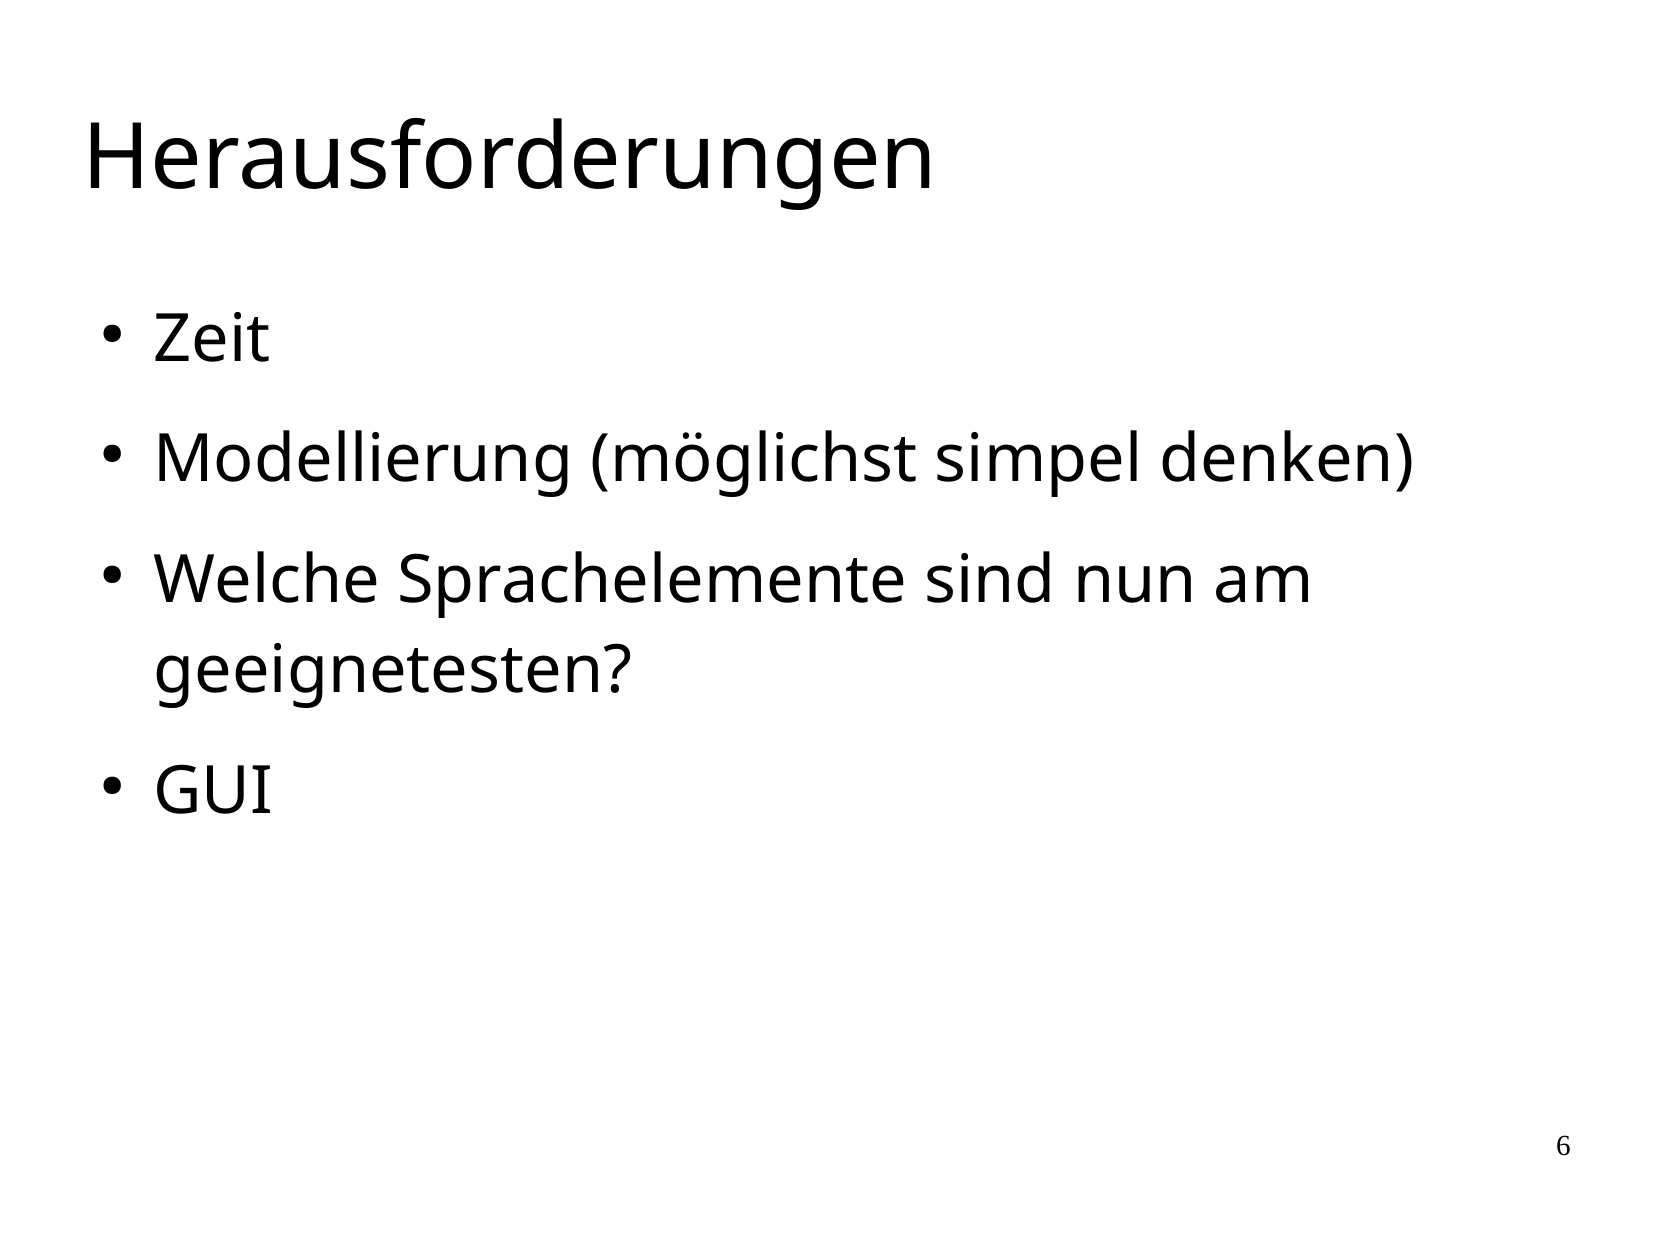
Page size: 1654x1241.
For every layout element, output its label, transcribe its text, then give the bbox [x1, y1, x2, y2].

list Zeit Modellierung (möglichst simpel denken) Welche Sprachelemente sind nun am geeignetesten? GUI [82, 290, 1571, 1010]
title Herausforderungen [82, 49, 1571, 257]
